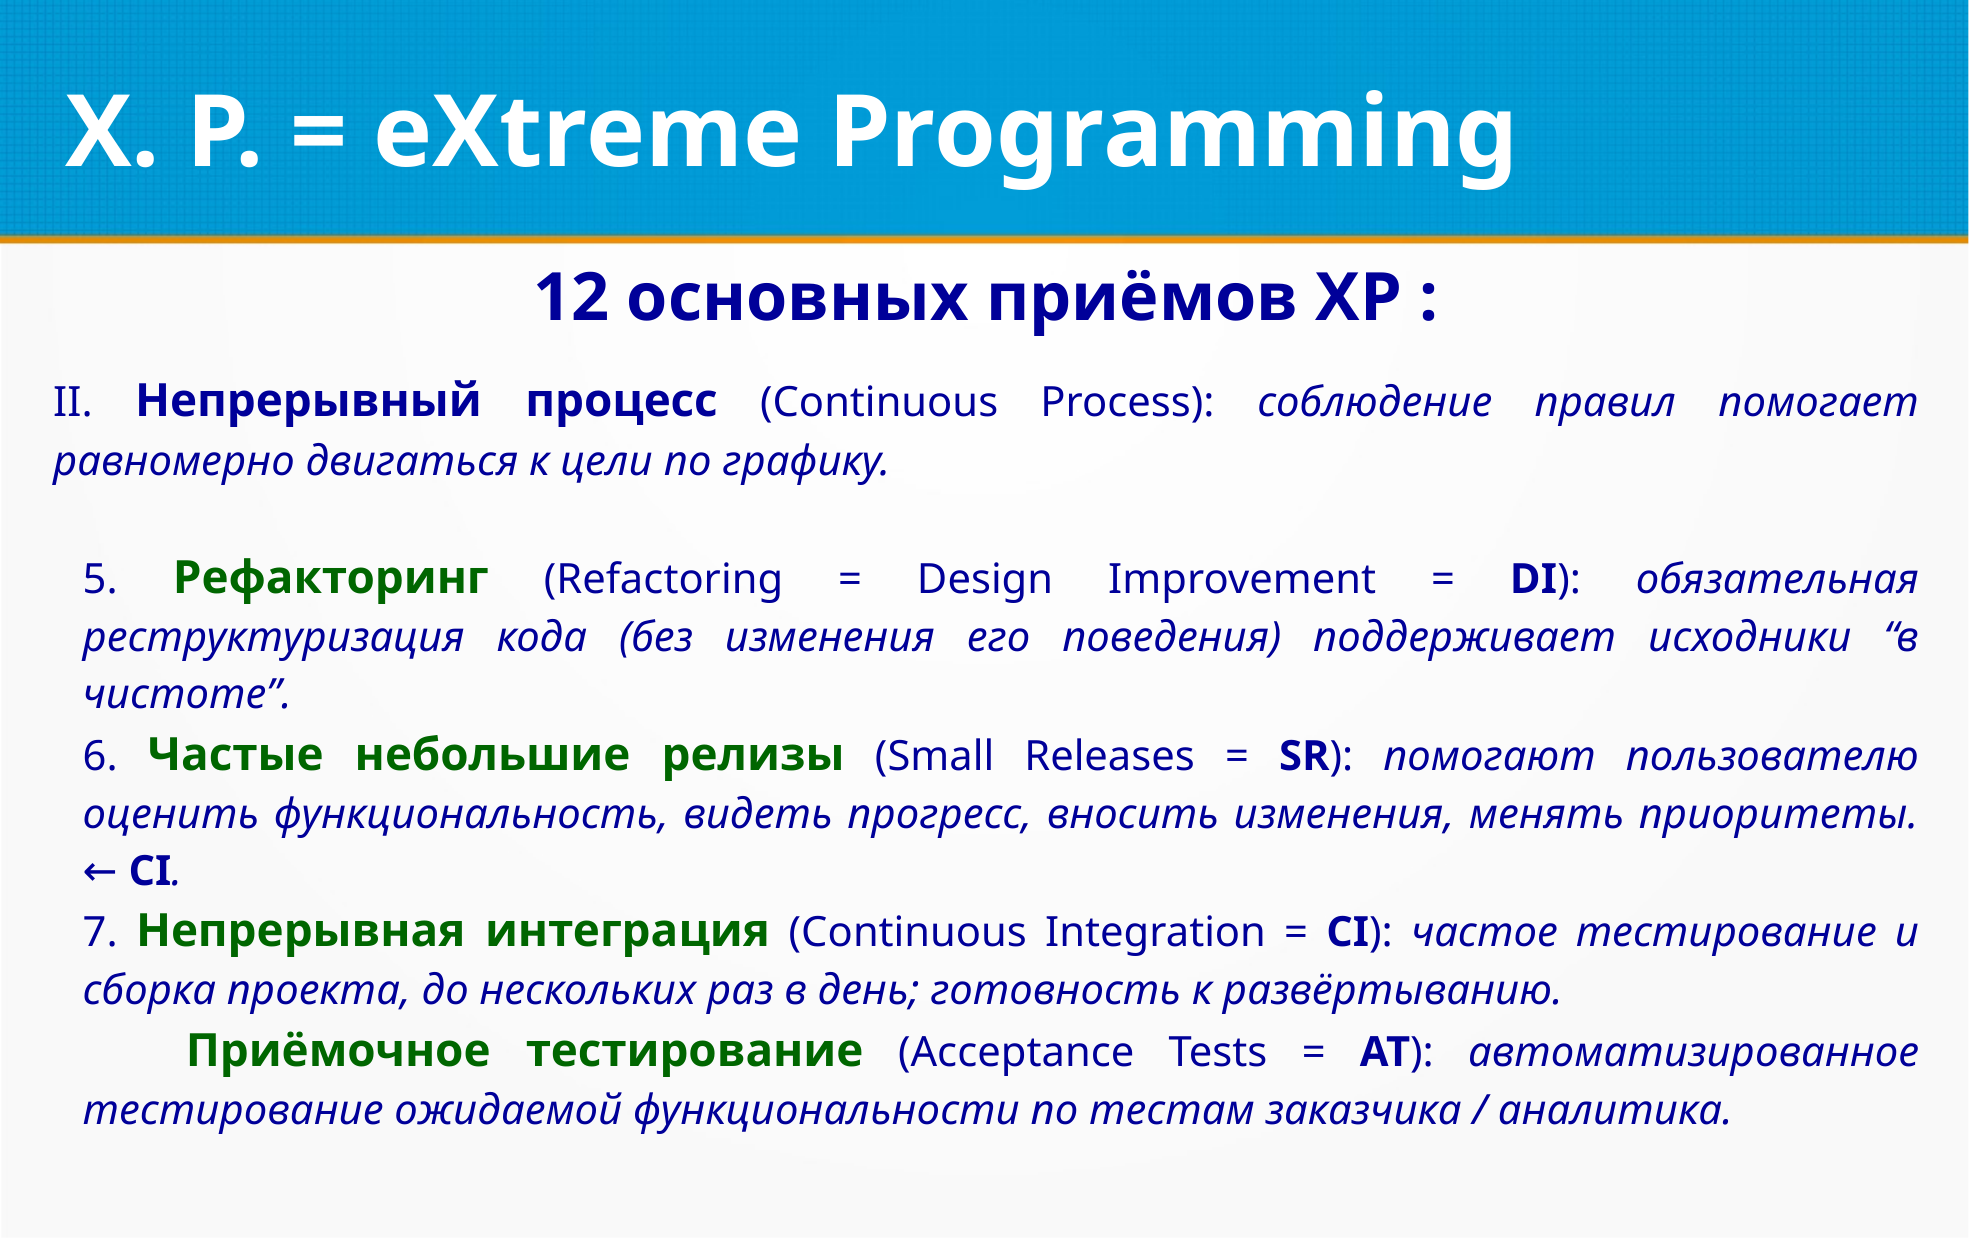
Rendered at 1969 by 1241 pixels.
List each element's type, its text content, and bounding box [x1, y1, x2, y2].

picture [0, 233, 1969, 1241]
text_box X. P. = eXtreme Programming [59, 55, 1902, 200]
text_box 12 основных приёмов XP : II. Непрерывный процесс (Continuous Process): соблюдение правил помогает равномерно двигаться к цели по графику. 5. Рефакторинг (Refactoring = Design Improvement = DI): обязательная реструктуризация кода (без изменения его поведения) поддерживает исходники “в чистоте”. 6. Частые небольшие релизы (Small Releases = SR): помогают пользователю оценить функциональность, видеть прогресс, вносить изменения, менять приоритеты. ← CI. 7. Непрерывная интеграция (Continuous Integration = CI): частое тестирование и сборка проекта, до нескольких раз в день; готовность к развёртыванию. Приёмочное тестирование (Acceptance Tests = AT): автоматизированное тестирование ожидаемой функциональности по тестам заказчика / аналитика. [47, 248, 1926, 1195]
